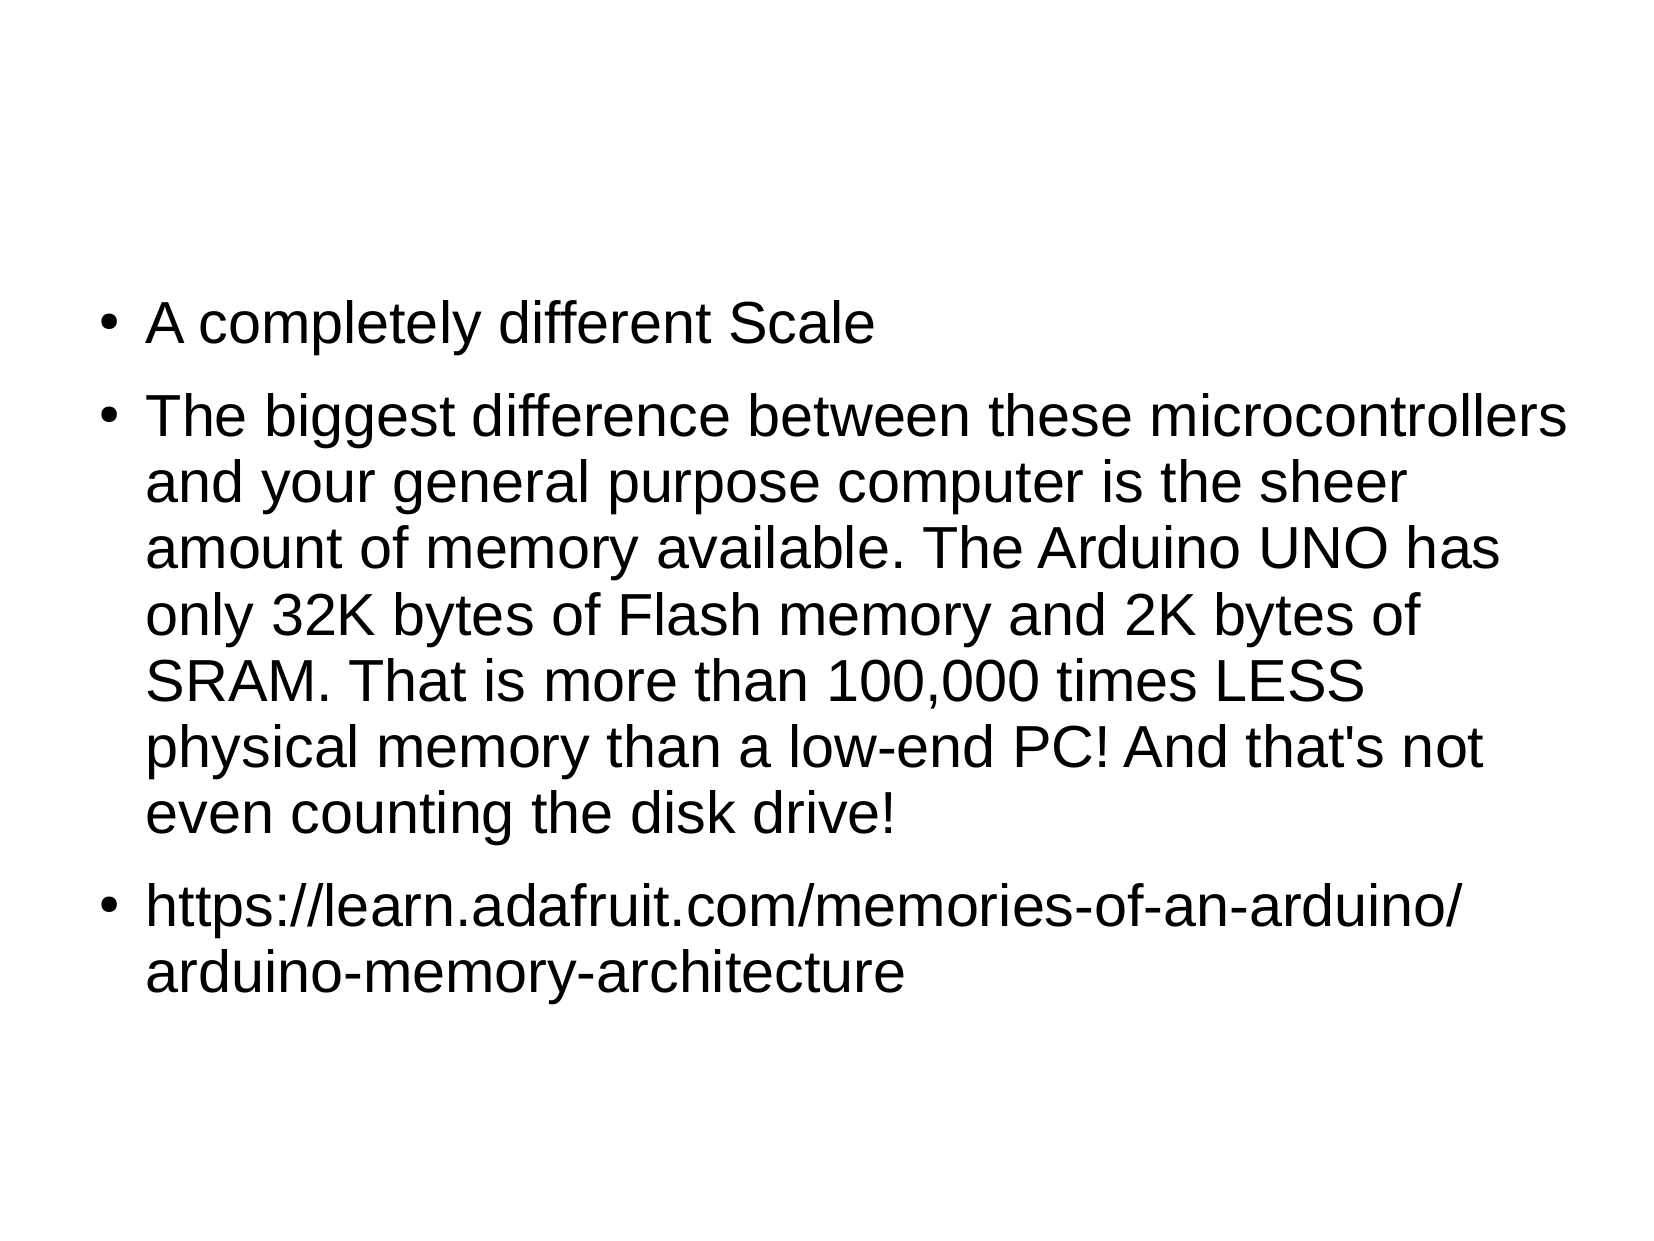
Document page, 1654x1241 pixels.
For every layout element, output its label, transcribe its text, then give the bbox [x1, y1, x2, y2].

list A completely different Scale The biggest difference between these microcontrollers and your general purpose computer is the sheer amount of memory available. The Arduino UNO has only 32K bytes of Flash memory and 2K bytes of SRAM. That is more than 100,000 times LESS physical memory than a low-end PC! And that's not even counting the disk drive! https://learn.adafruit.com/memories-of-an-arduino/arduino-memory-architecture [82, 290, 1571, 1010]
